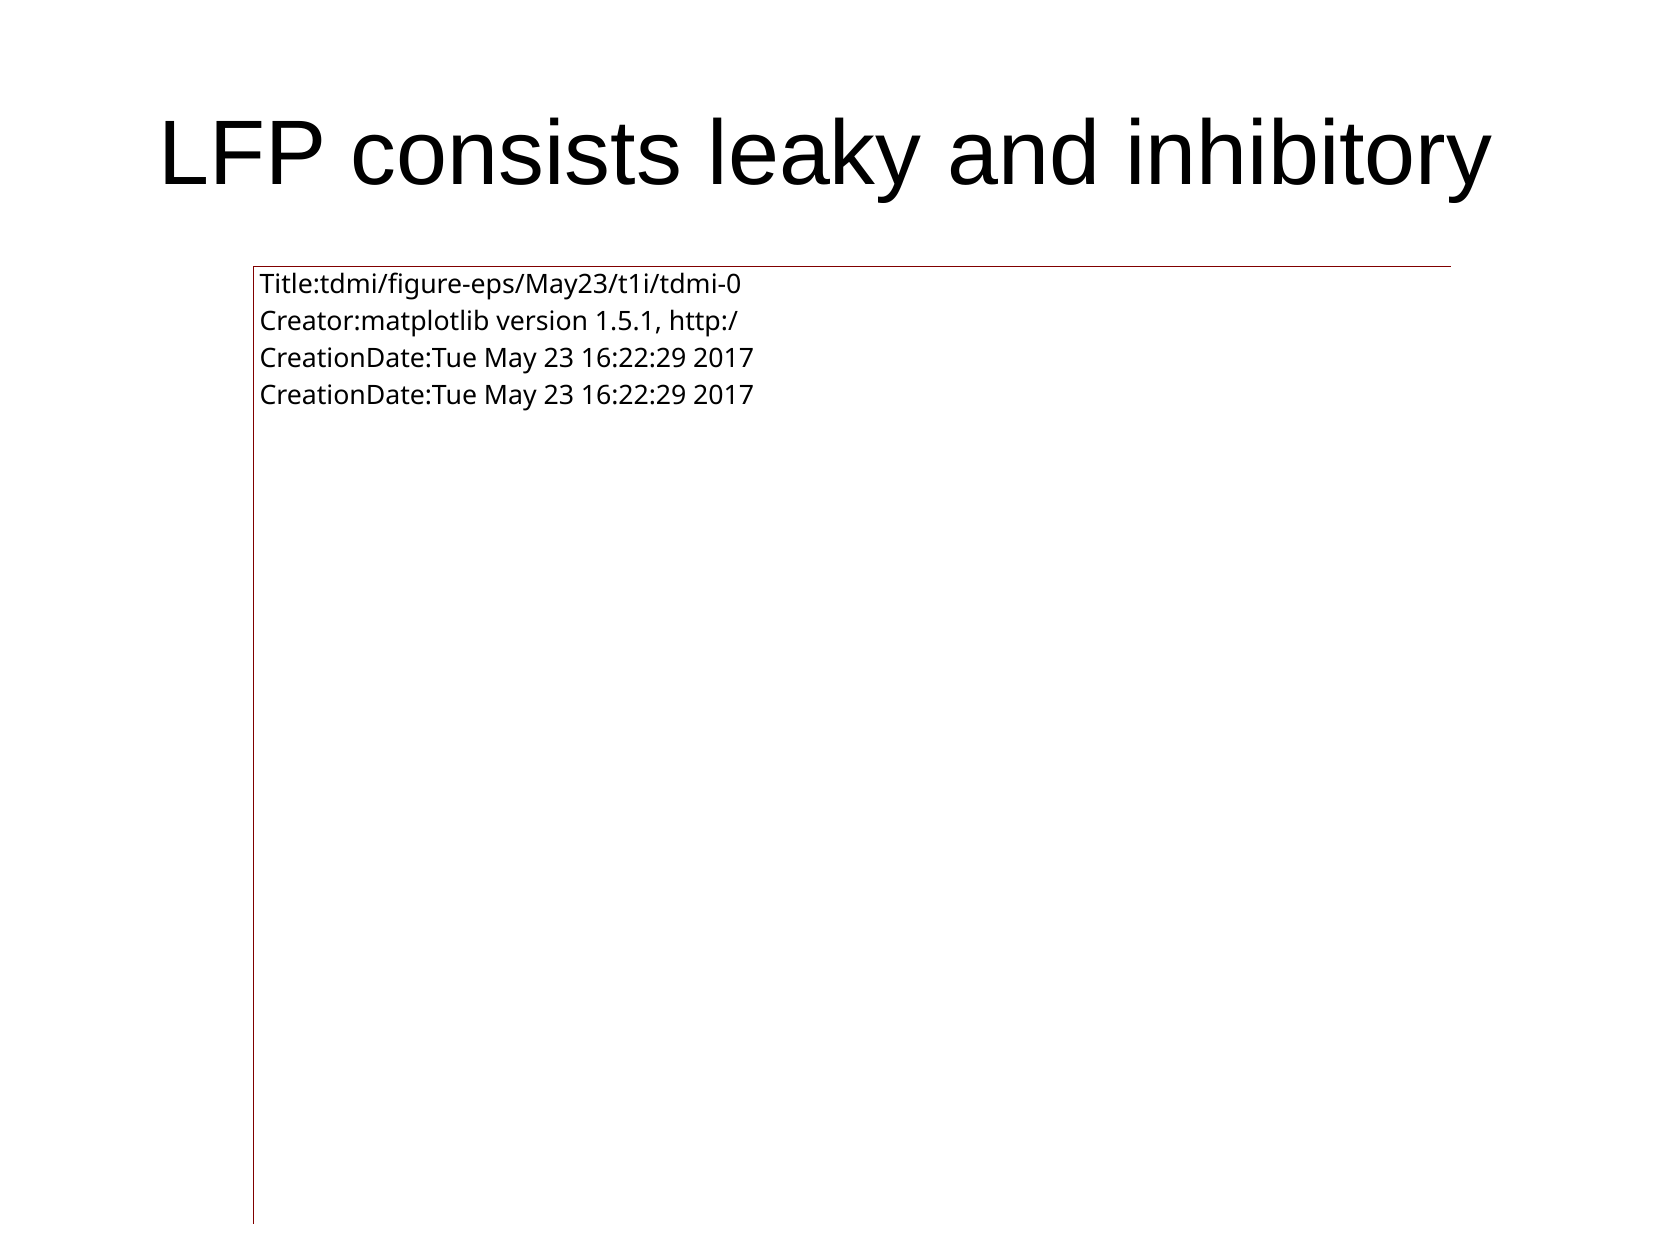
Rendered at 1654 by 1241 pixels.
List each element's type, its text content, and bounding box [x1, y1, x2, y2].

title LFP consists leaky and inhibitory [82, 49, 1571, 257]
picture [250, 263, 1451, 1224]
